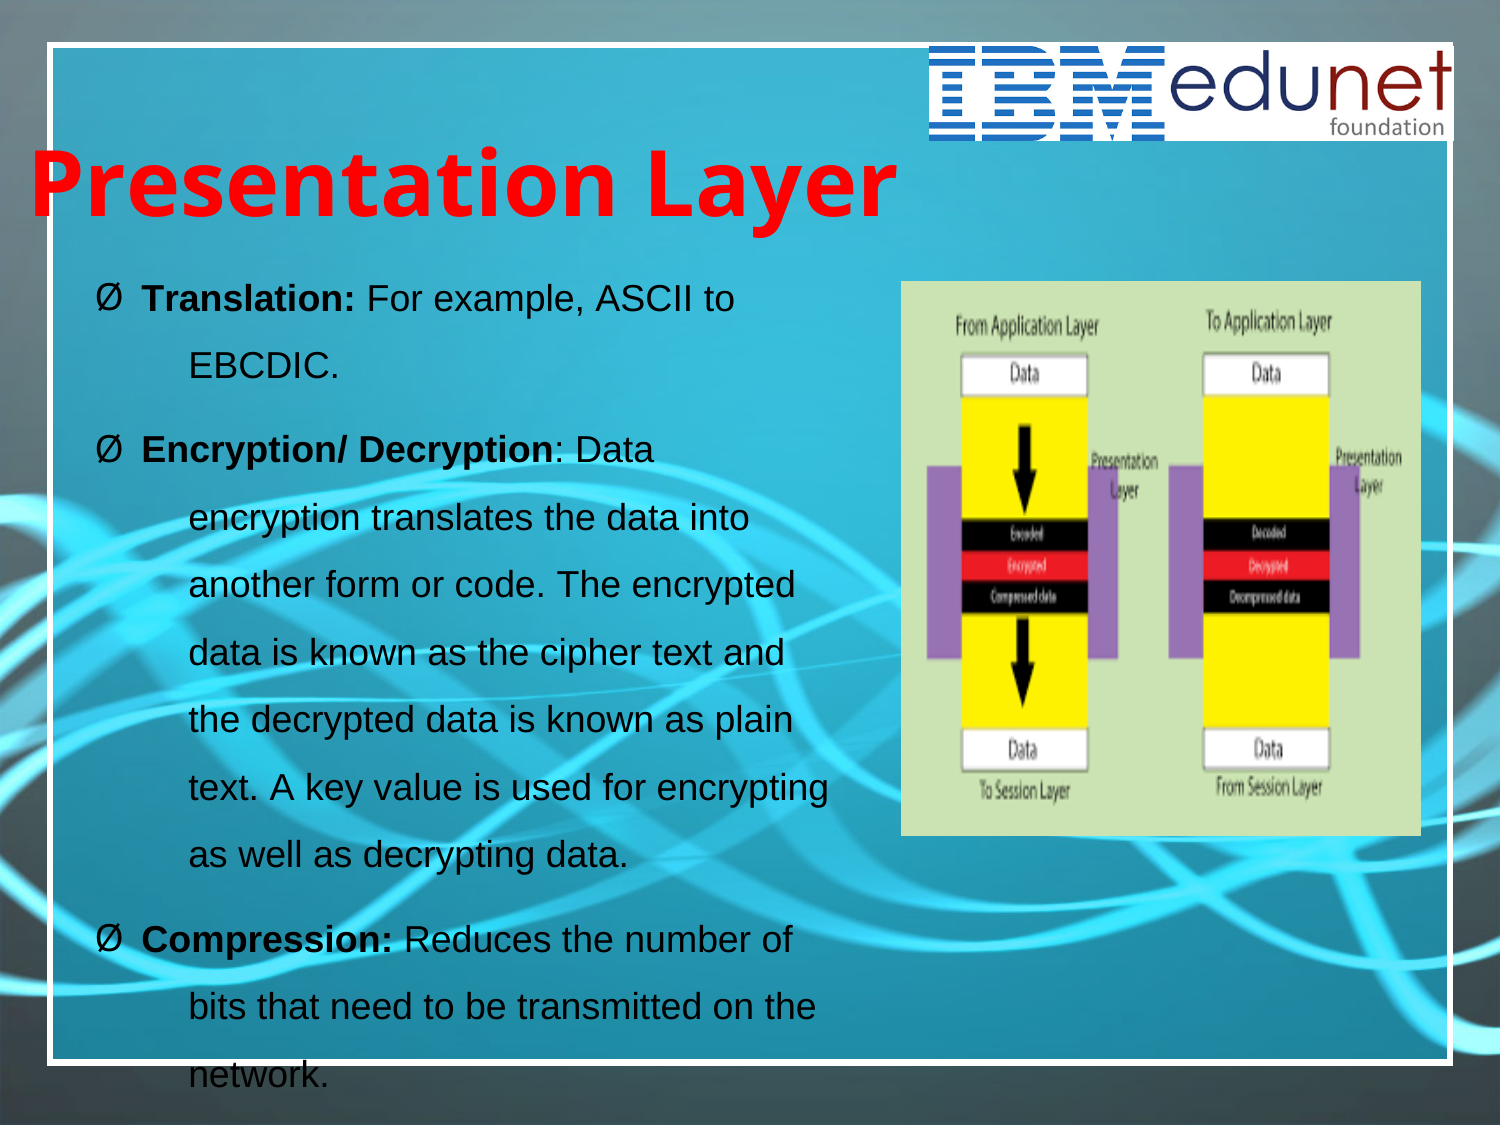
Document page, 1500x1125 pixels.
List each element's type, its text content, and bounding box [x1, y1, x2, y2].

picture [901, 281, 1421, 836]
title Presentation Layer [61, 116, 866, 244]
picture [929, 46, 1454, 141]
list Translation: For example, ASCII to EBCDIC. Encryption/ Decryption: Data encryption translates the data into another form or code. The encrypted data is known as the cipher text and the decrypted data is known as plain text. A key value is used for encrypting as well as decrypting data. Compression: Reduces the number of bits that need to be transmitted on the network. [79, 243, 848, 1103]
